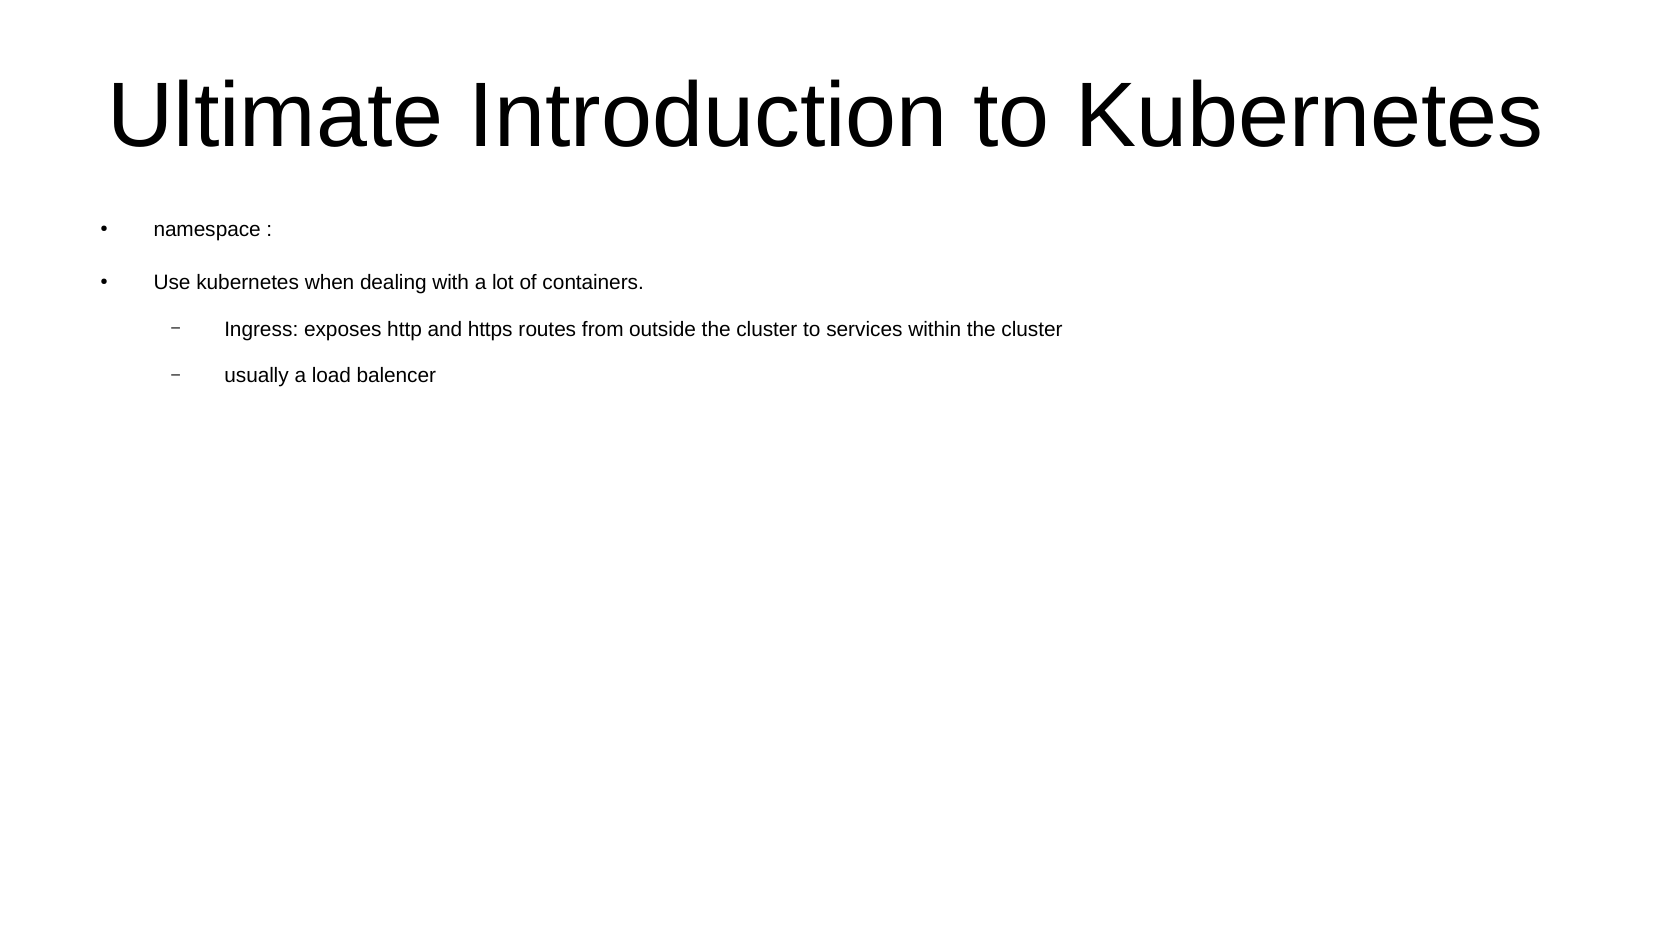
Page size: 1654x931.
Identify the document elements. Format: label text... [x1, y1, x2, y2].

list namespace : Use kubernetes when dealing with a lot of containers. Ingress: exposes http and https routes from outside the cluster to services within the cluster usually a load balencer [82, 217, 1571, 916]
title Ultimate Introduction to Kubernetes [82, 37, 1571, 193]
